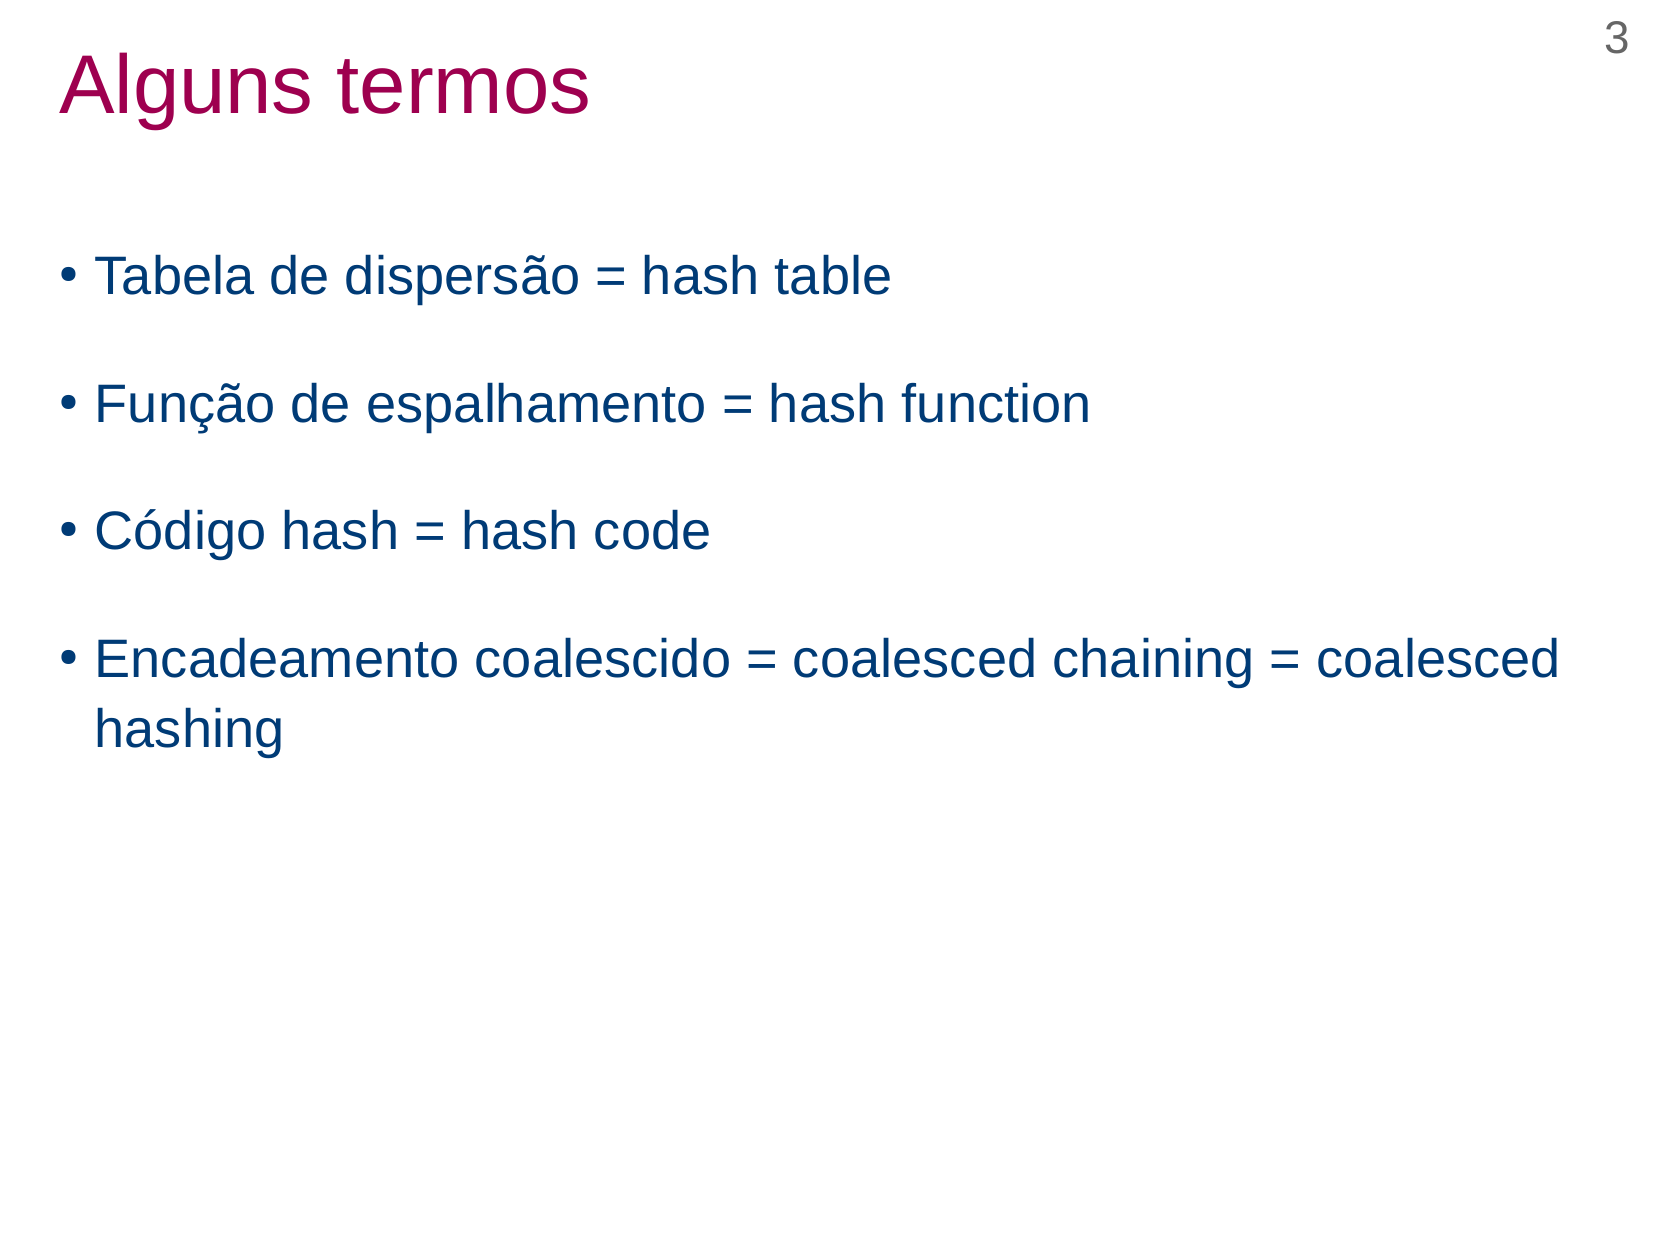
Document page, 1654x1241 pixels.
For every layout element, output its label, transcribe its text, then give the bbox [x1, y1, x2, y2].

list Tabela de dispersão = hash table Função de espalhamento = hash function Código hash = hash code Encadeamento coalescido = coalesced chaining = coalesced hashing [59, 236, 1595, 1211]
title Alguns termos [59, 29, 1595, 148]
